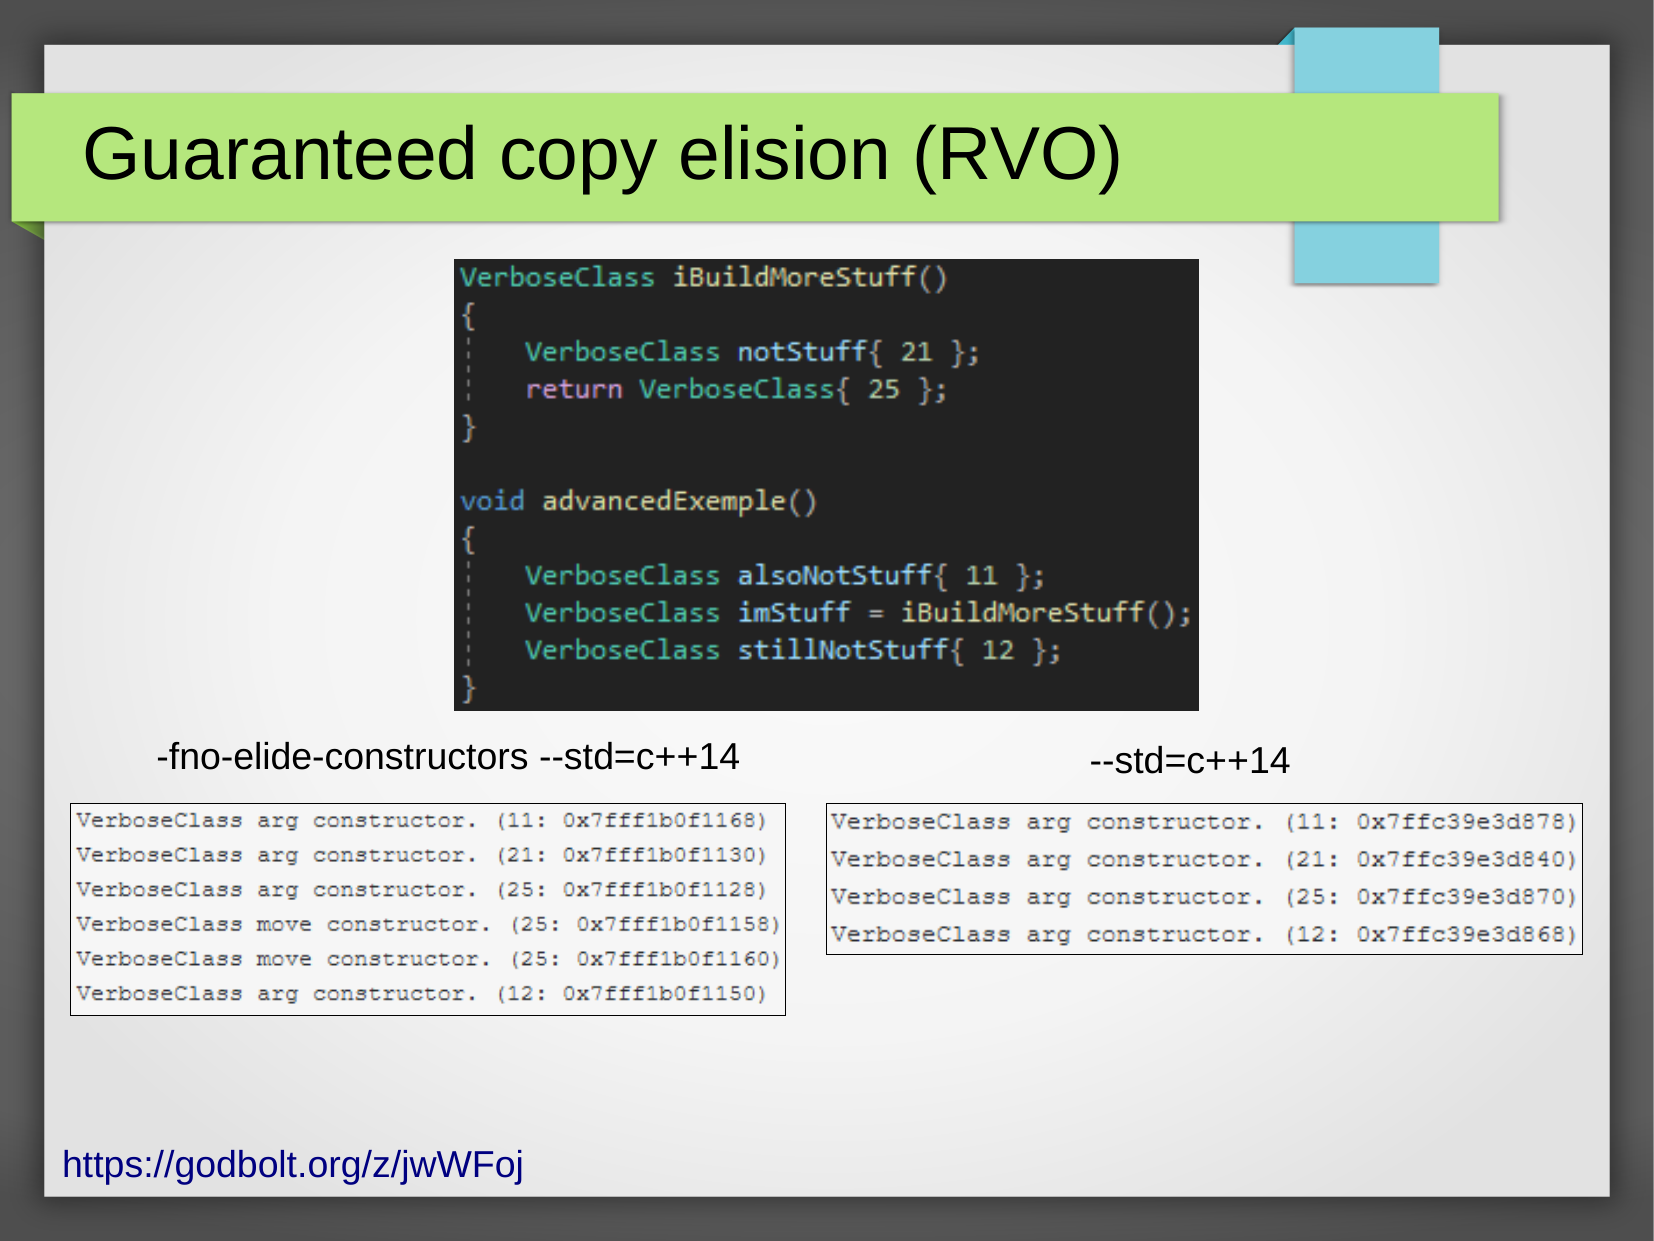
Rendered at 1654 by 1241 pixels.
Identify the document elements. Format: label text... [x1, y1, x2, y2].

picture [0, 0, 1654, 1241]
text_box -fno-elide-constructors --std=c++14 [141, 727, 804, 792]
text_box --std=c++14 [1074, 732, 1501, 796]
title Guaranteed copy elision (RVO) [82, 94, 1264, 213]
text_box https://godbolt.org/z/jwWFoj [47, 1136, 540, 1193]
